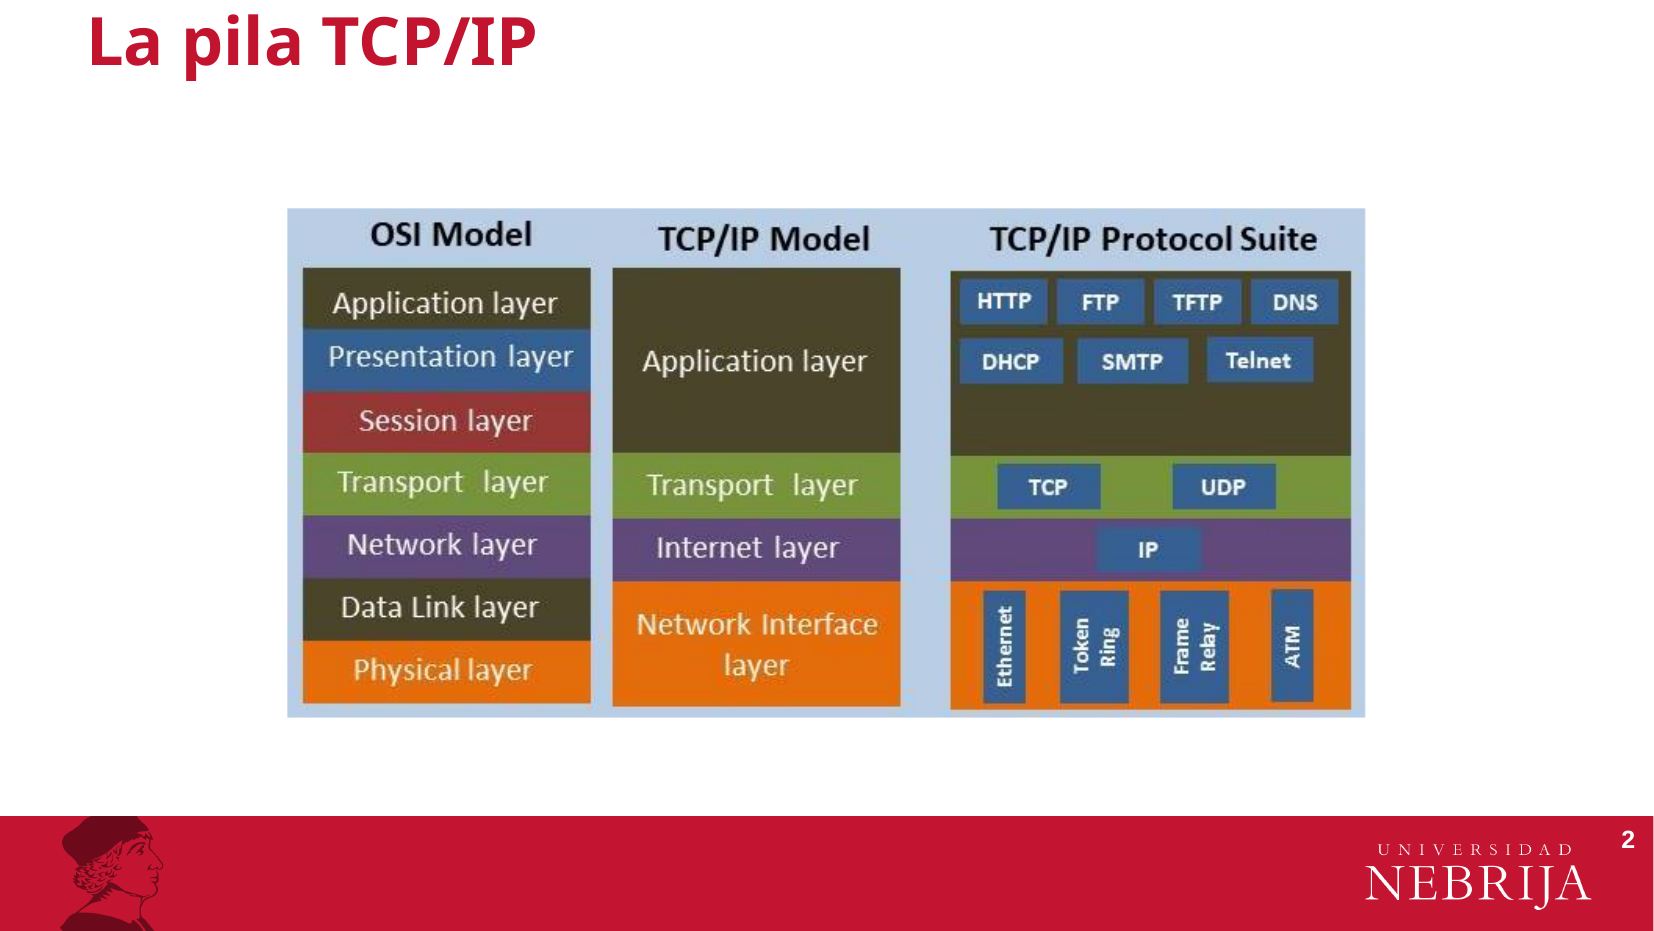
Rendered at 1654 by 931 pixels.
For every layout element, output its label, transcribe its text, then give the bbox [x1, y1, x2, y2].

text_box La pila TCP/IP [0, 0, 1650, 87]
picture [0, 816, 1654, 931]
picture [286, 207, 1367, 721]
